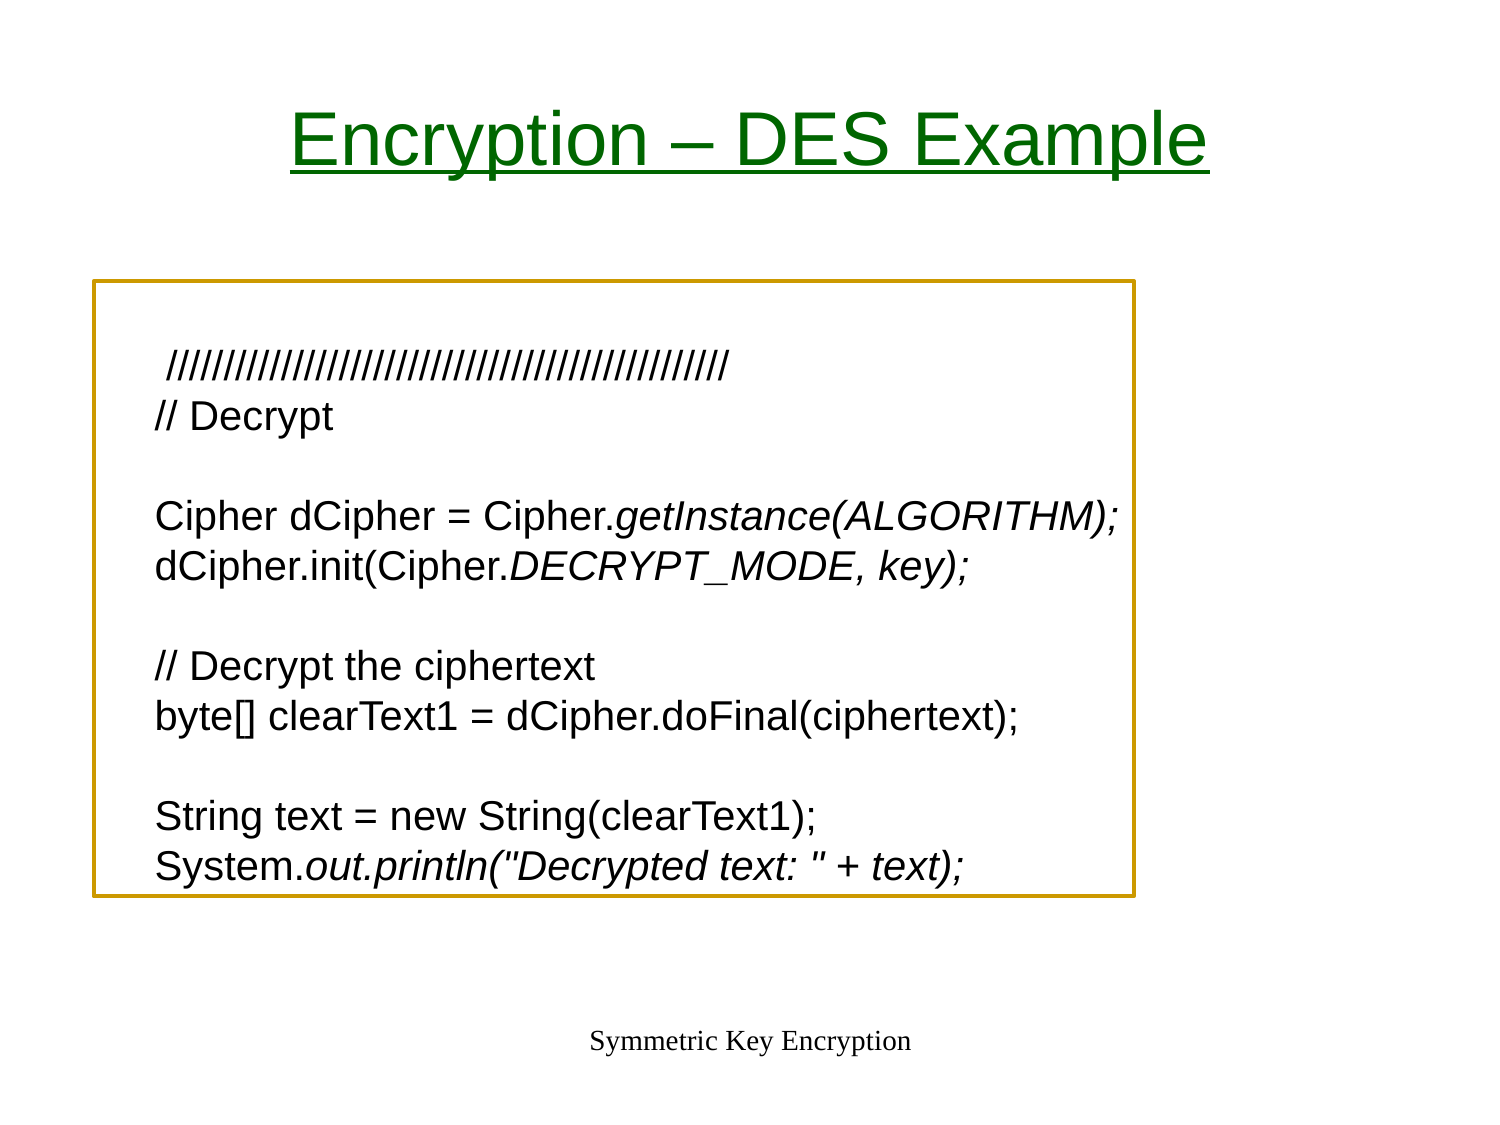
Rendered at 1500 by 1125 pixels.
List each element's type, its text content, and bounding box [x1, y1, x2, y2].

title Encryption – DES Example [75, 93, 1425, 185]
text_box ///////////////////////////////////////////////// // Decrypt Cipher dCipher = Cipher.getInstance(ALGORITHM); dCipher.init(Cipher.DECRYPT_MODE, key); // Decrypt the ciphertext byte[] clearText1 = dCipher.doFinal(ciphertext); String text = new String(clearText1); System.out.println("Decrypted text: " + text); [93, 281, 1134, 897]
